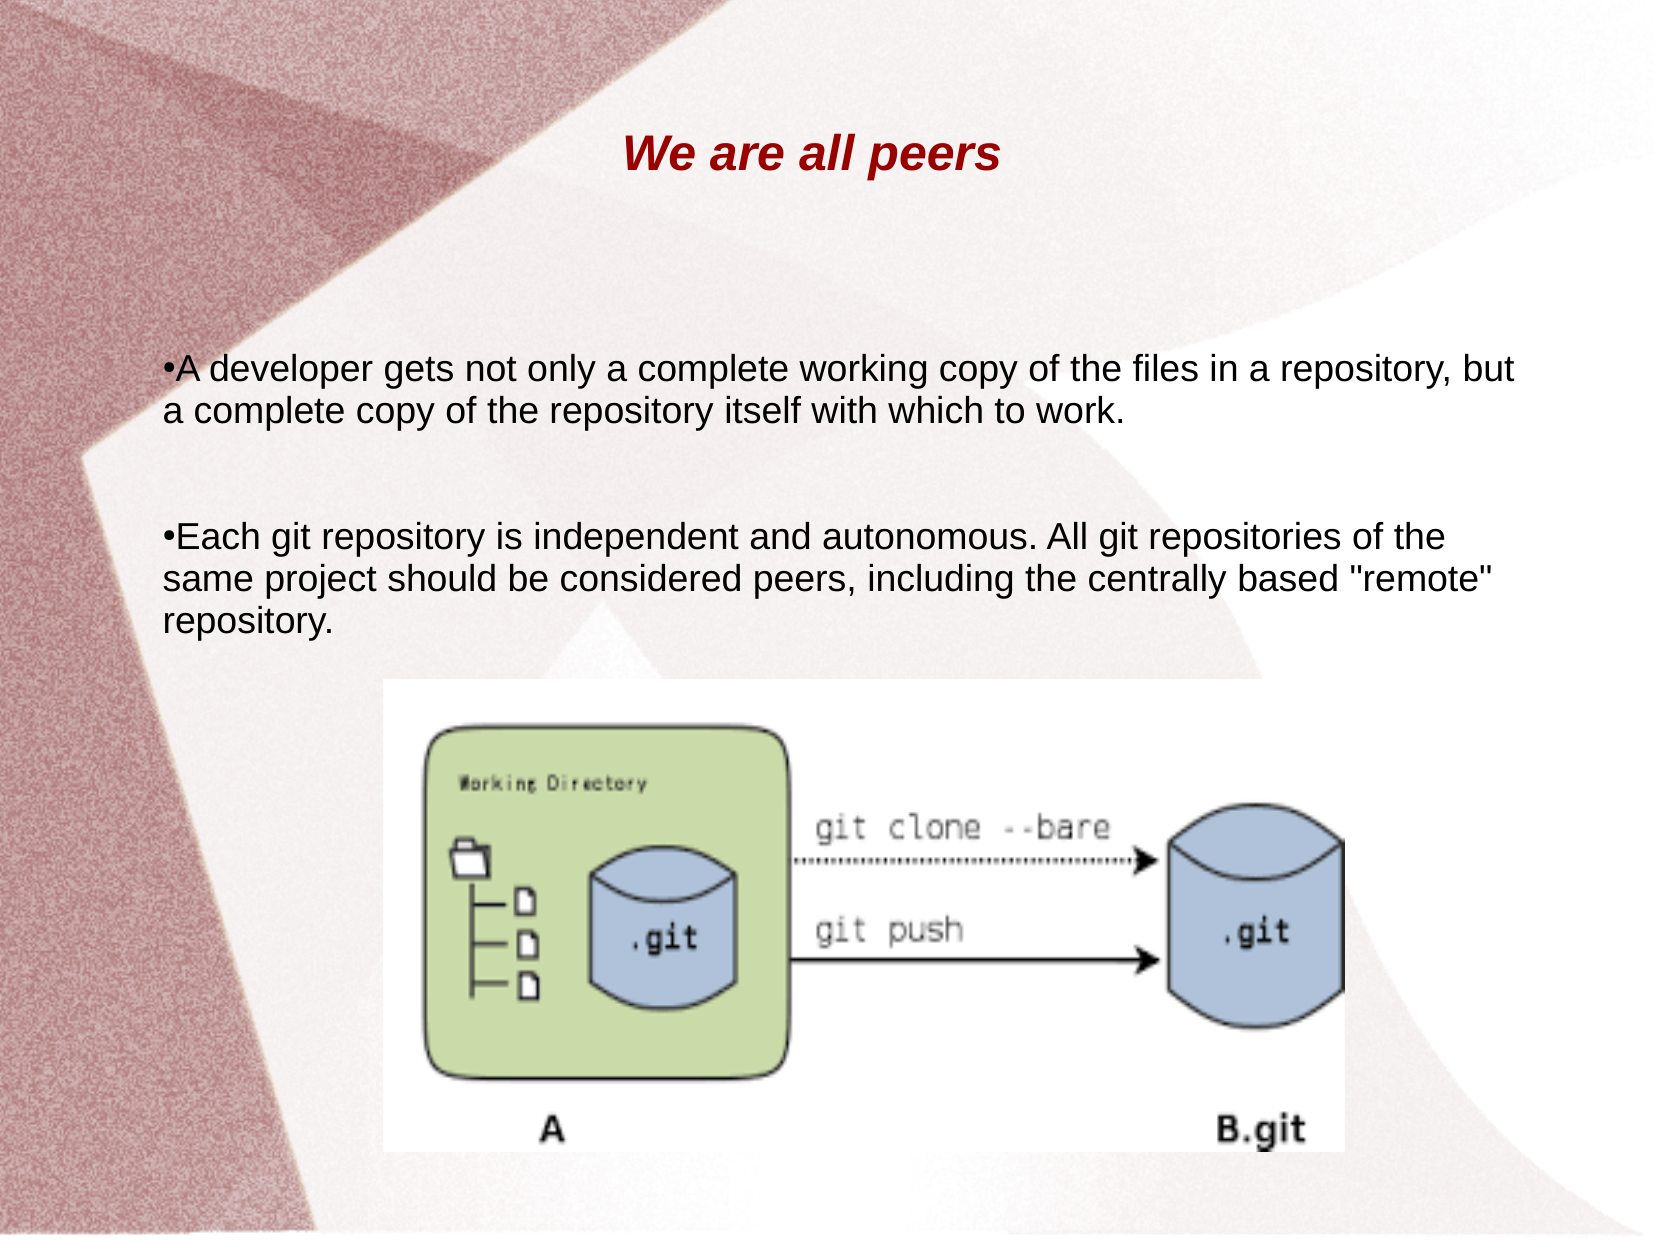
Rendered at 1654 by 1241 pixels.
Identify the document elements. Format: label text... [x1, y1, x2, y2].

picture [0, 0, 1654, 1241]
text_box We are all peers [265, 118, 1359, 190]
text_box A developer gets not only a complete working copy of the files in a repository, but a complete copy of the repository itself with which to work. Each git repository is independent and autonomous. All git repositories of the same project should be considered peers, including the centrally based "remote" repository. [147, 340, 1536, 778]
